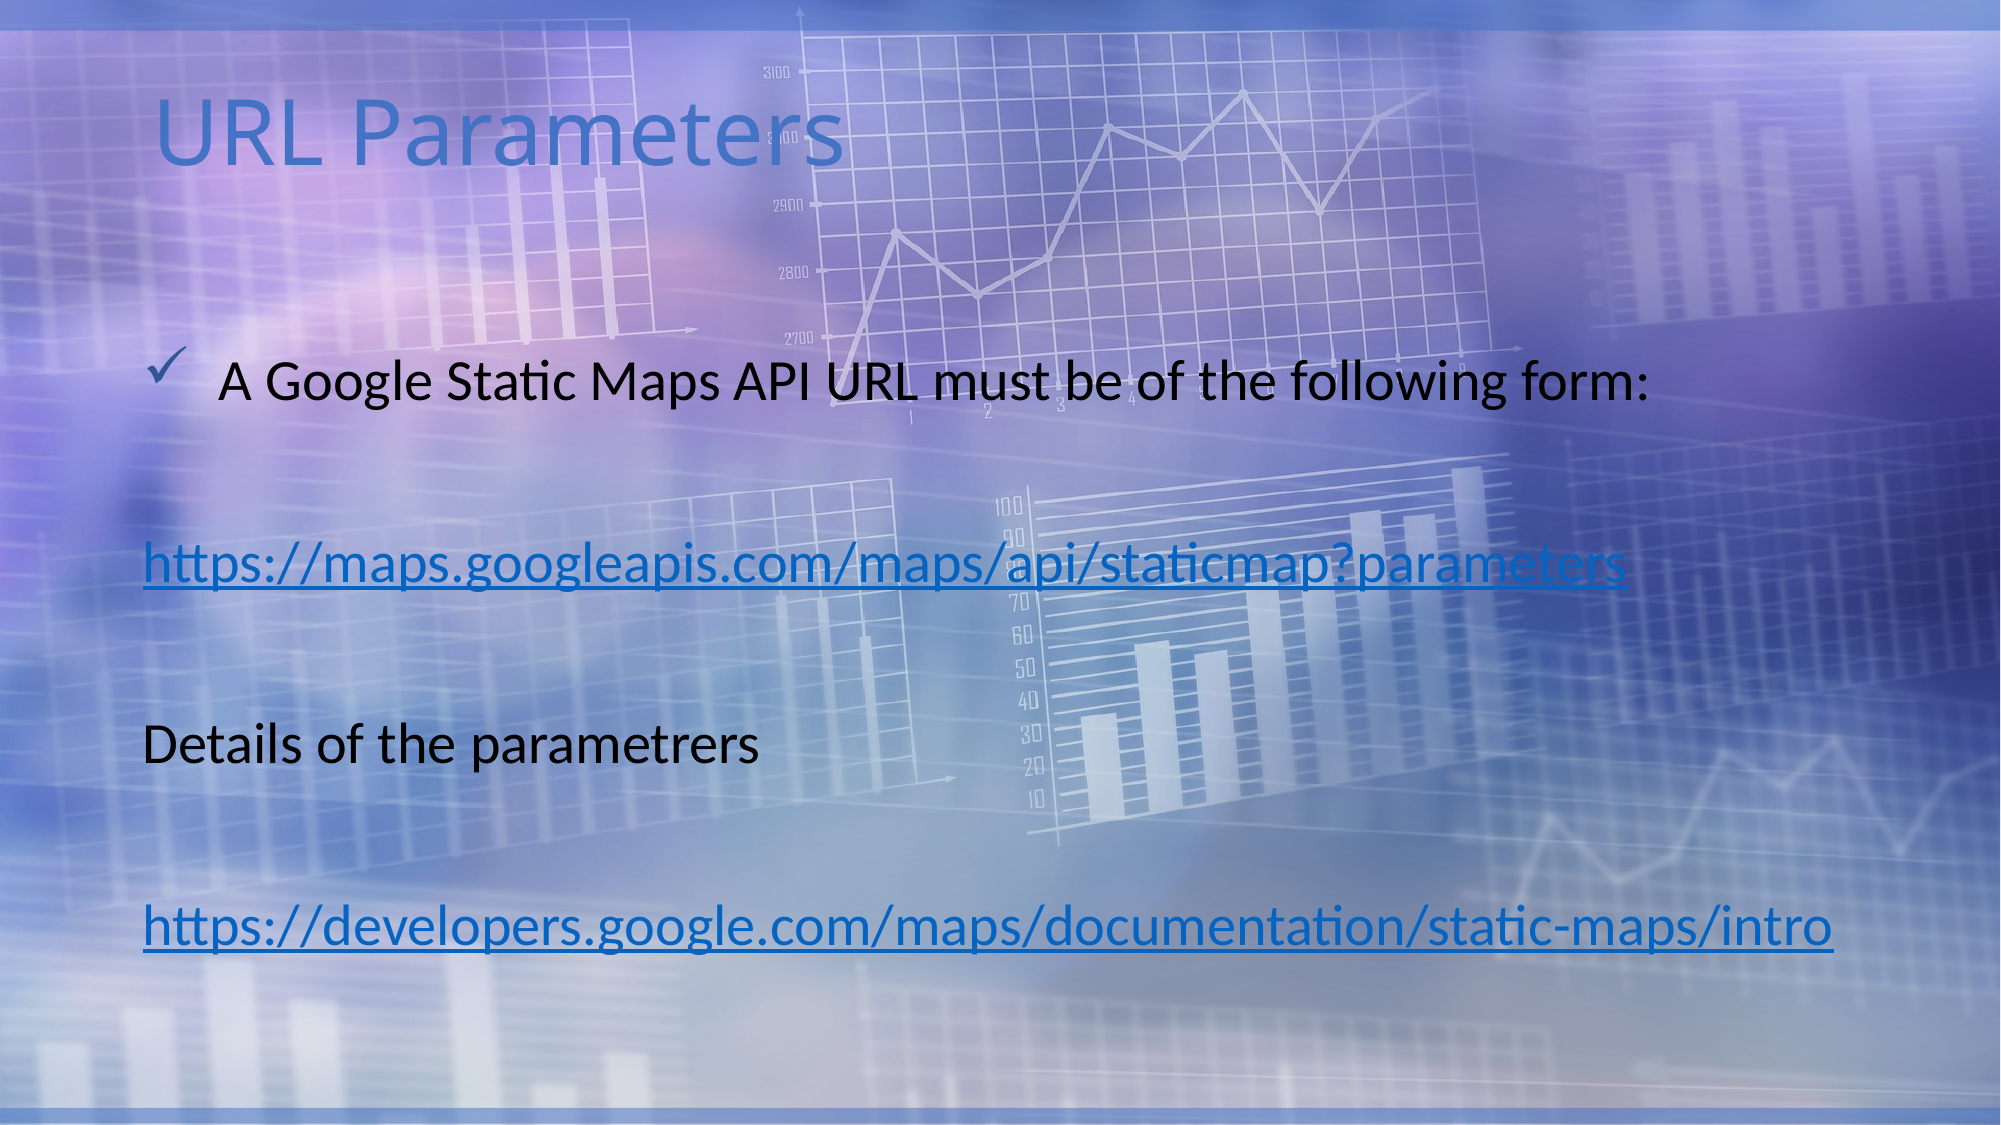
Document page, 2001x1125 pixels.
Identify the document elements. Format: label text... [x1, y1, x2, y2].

picture [0, 31, 2001, 1125]
title URL Parameters [137, 59, 1863, 197]
list A Google Static Maps API URL must be of the following form: https://maps.googleapis.com/maps/api/staticmap?parameters Details of the parametrers https://developers.google.com/maps/documentation/static-maps/intro [127, 244, 1853, 1017]
